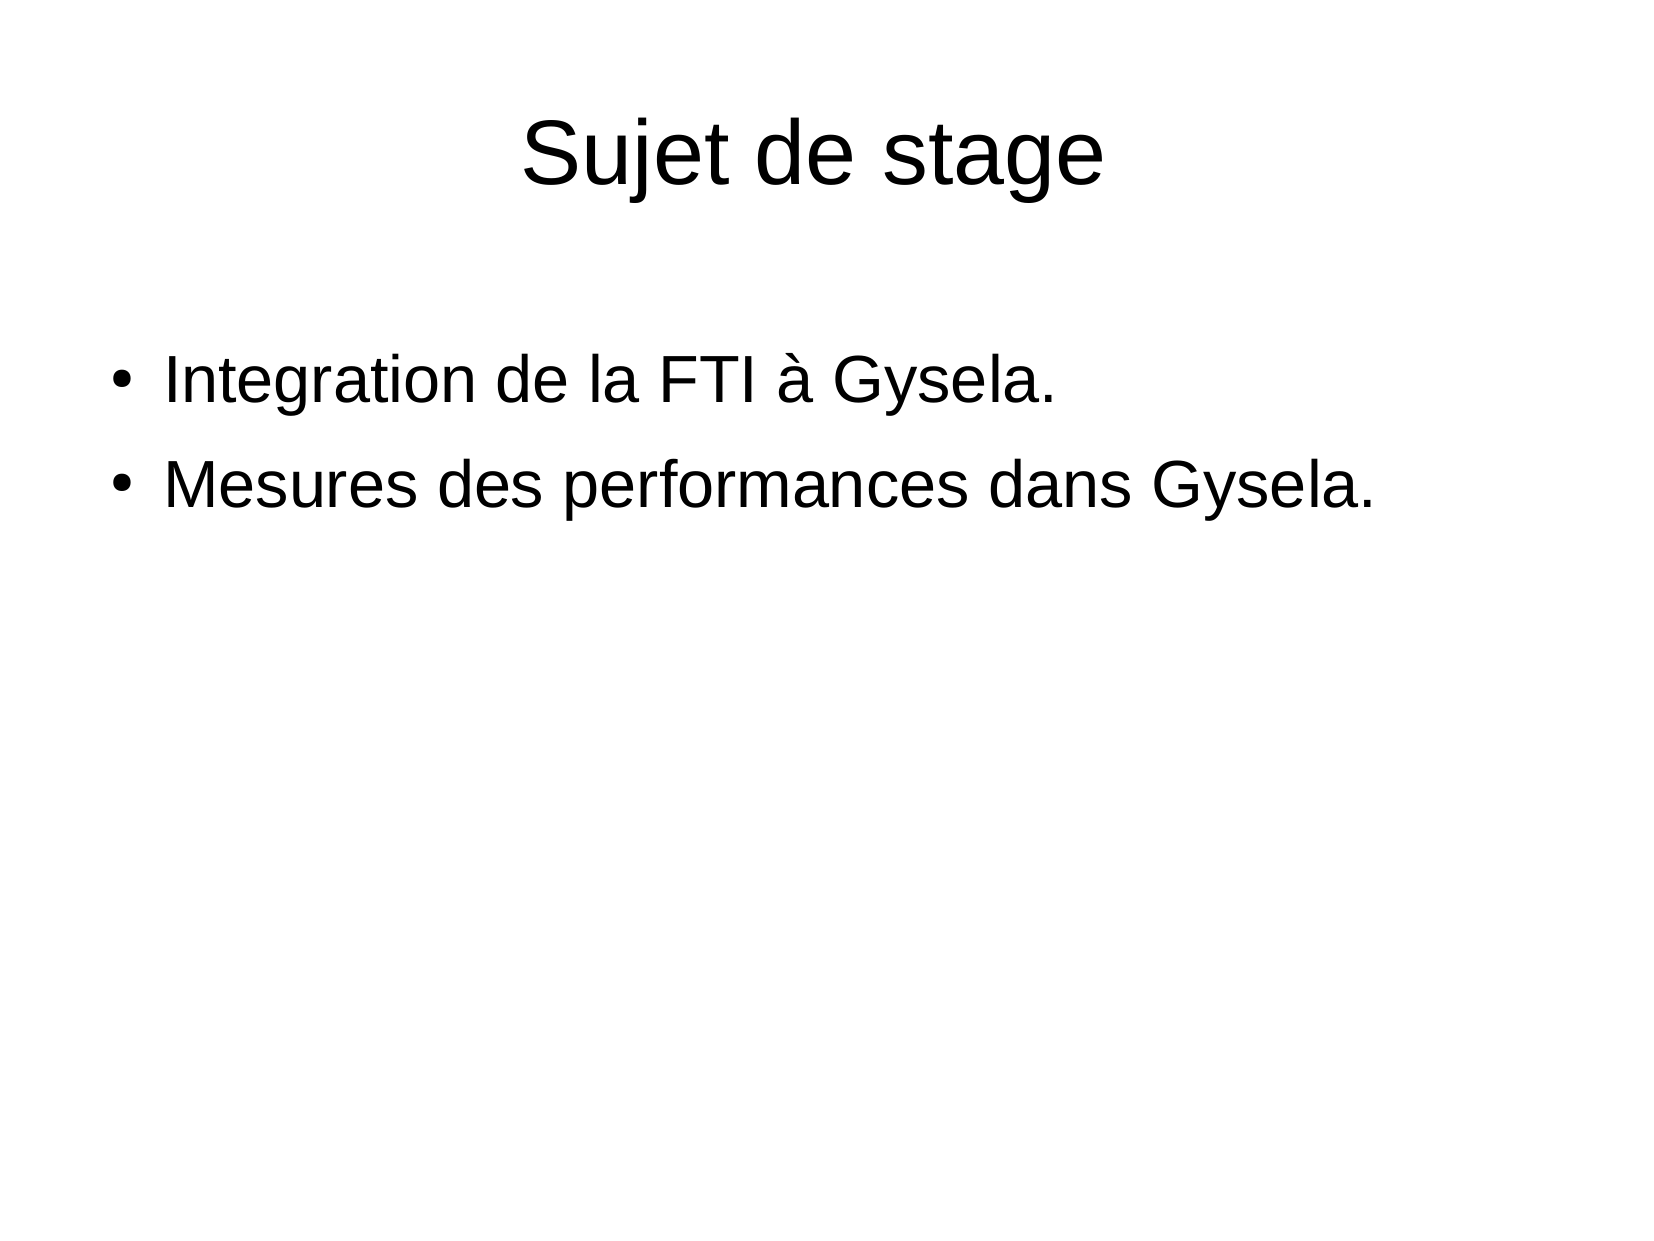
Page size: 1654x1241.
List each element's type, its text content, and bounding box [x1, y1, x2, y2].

list Integration de la FTI à Gysela. Mesures des performances dans Gysela. [92, 342, 1548, 1062]
title Sujet de stage [82, 49, 1571, 257]
